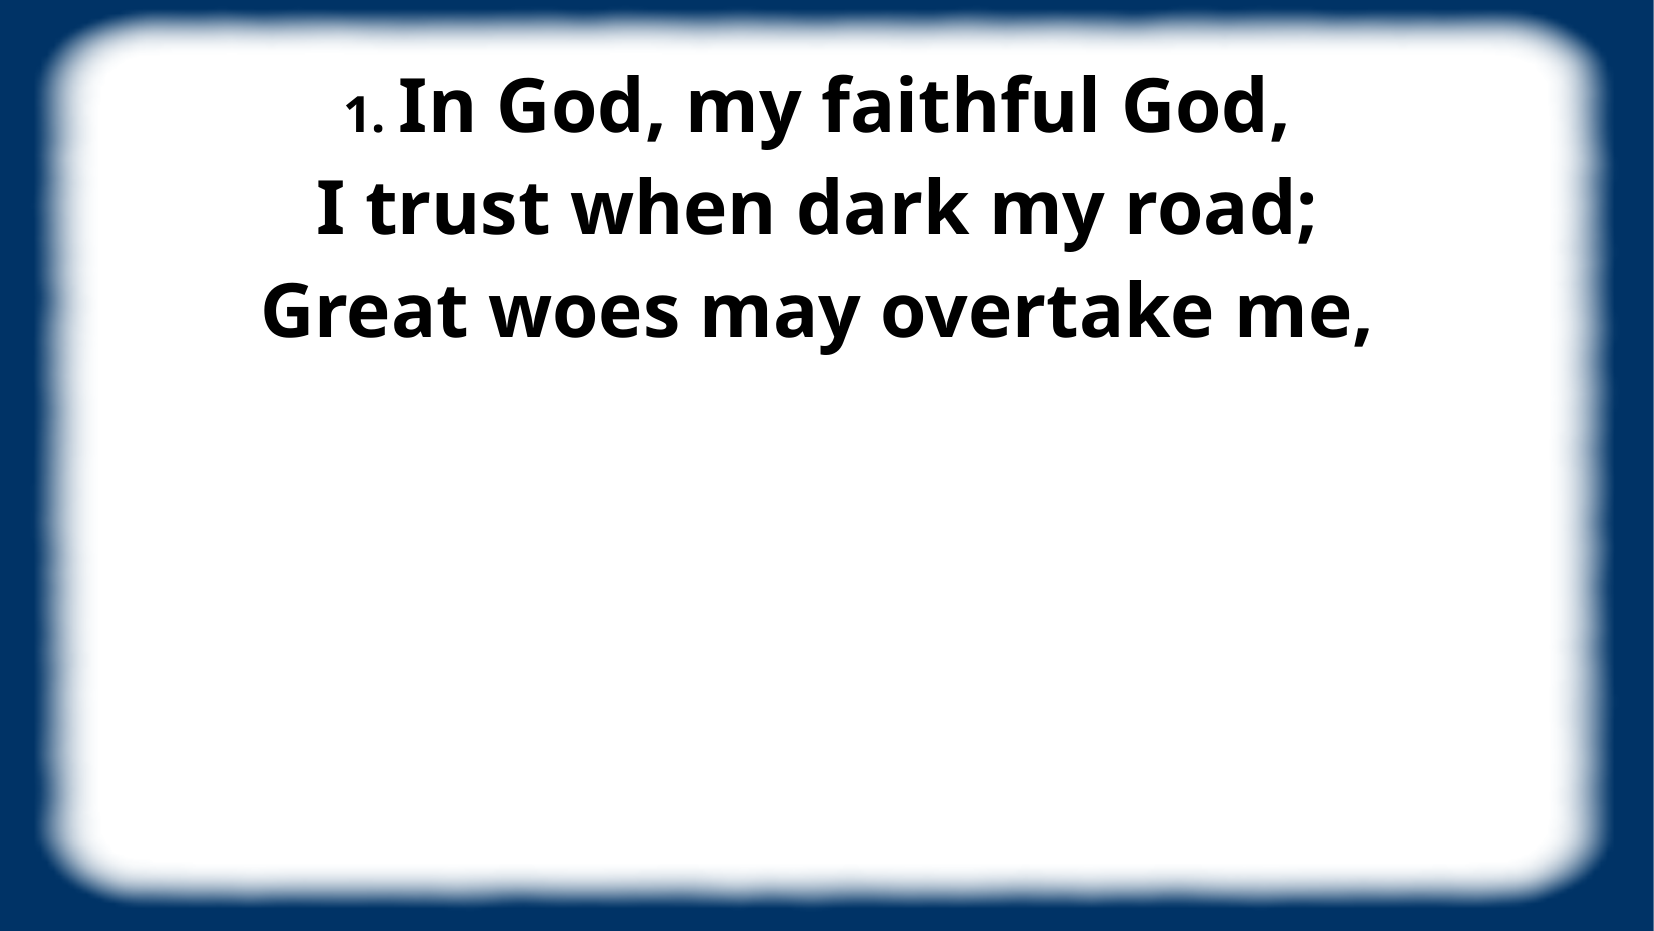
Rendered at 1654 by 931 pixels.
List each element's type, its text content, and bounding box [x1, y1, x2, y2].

text_box 1. In God, my faithful God, I trust when dark my road; Great woes may overtake me, [90, 45, 1546, 426]
picture [0, 0, 1654, 931]
